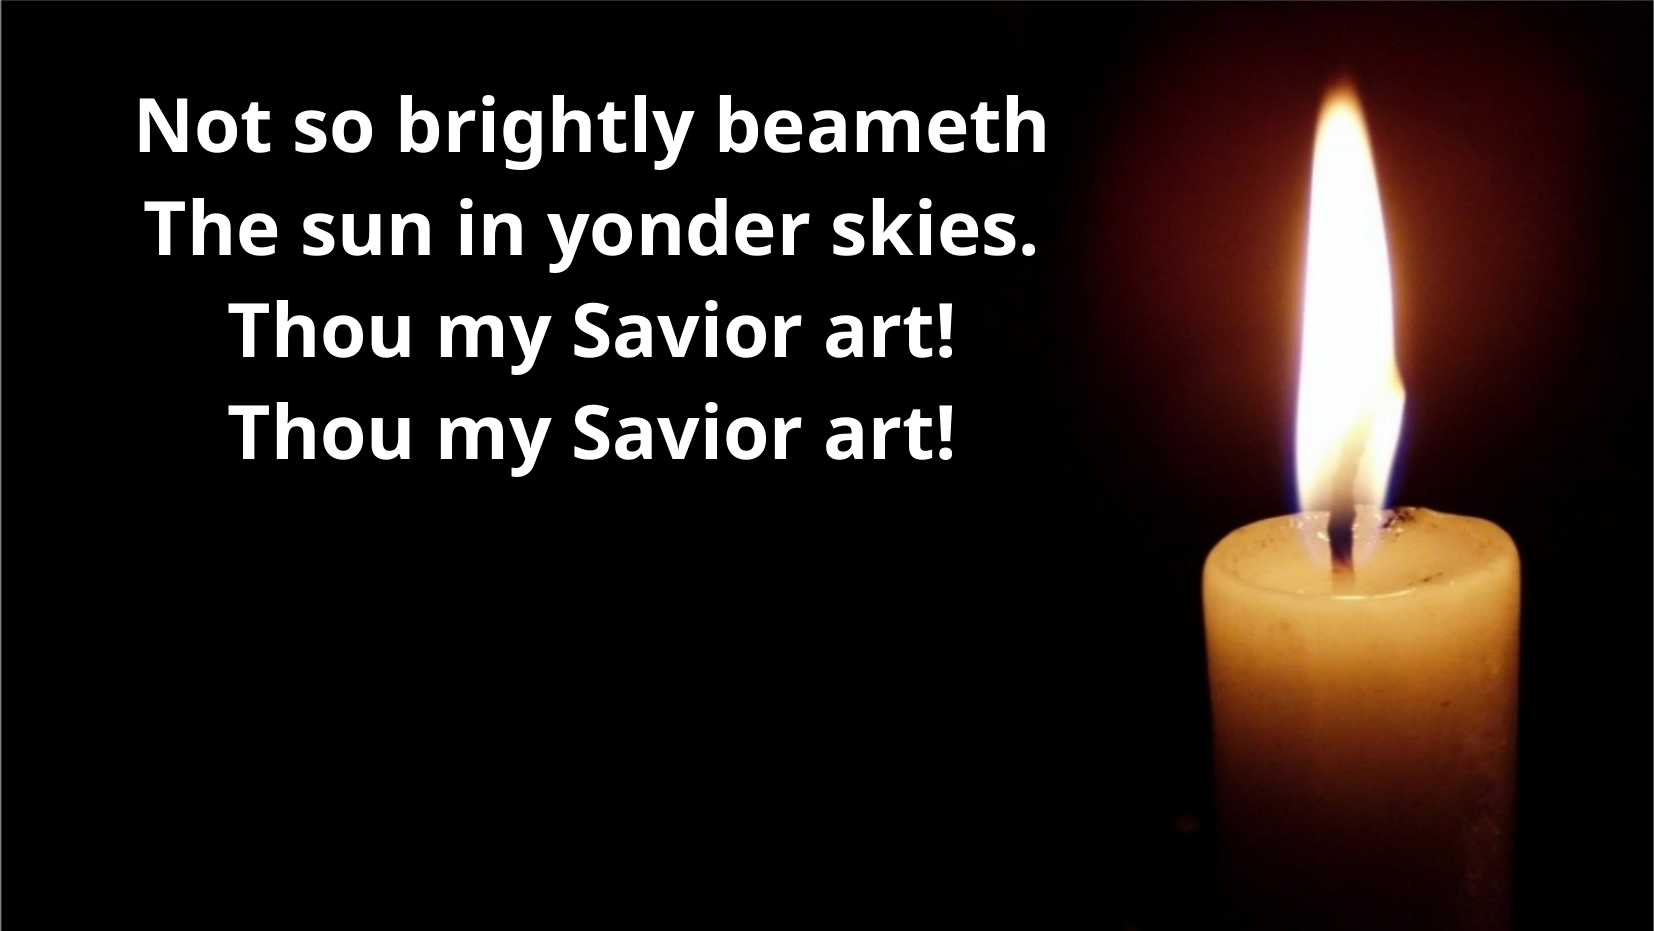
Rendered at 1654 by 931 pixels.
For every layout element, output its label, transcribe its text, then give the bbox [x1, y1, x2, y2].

picture [0, 0, 1654, 931]
text_box Not so brightly beameth The sun in yonder skies. Thou my Savior art! Thou my Savior art! [105, 65, 1081, 480]
